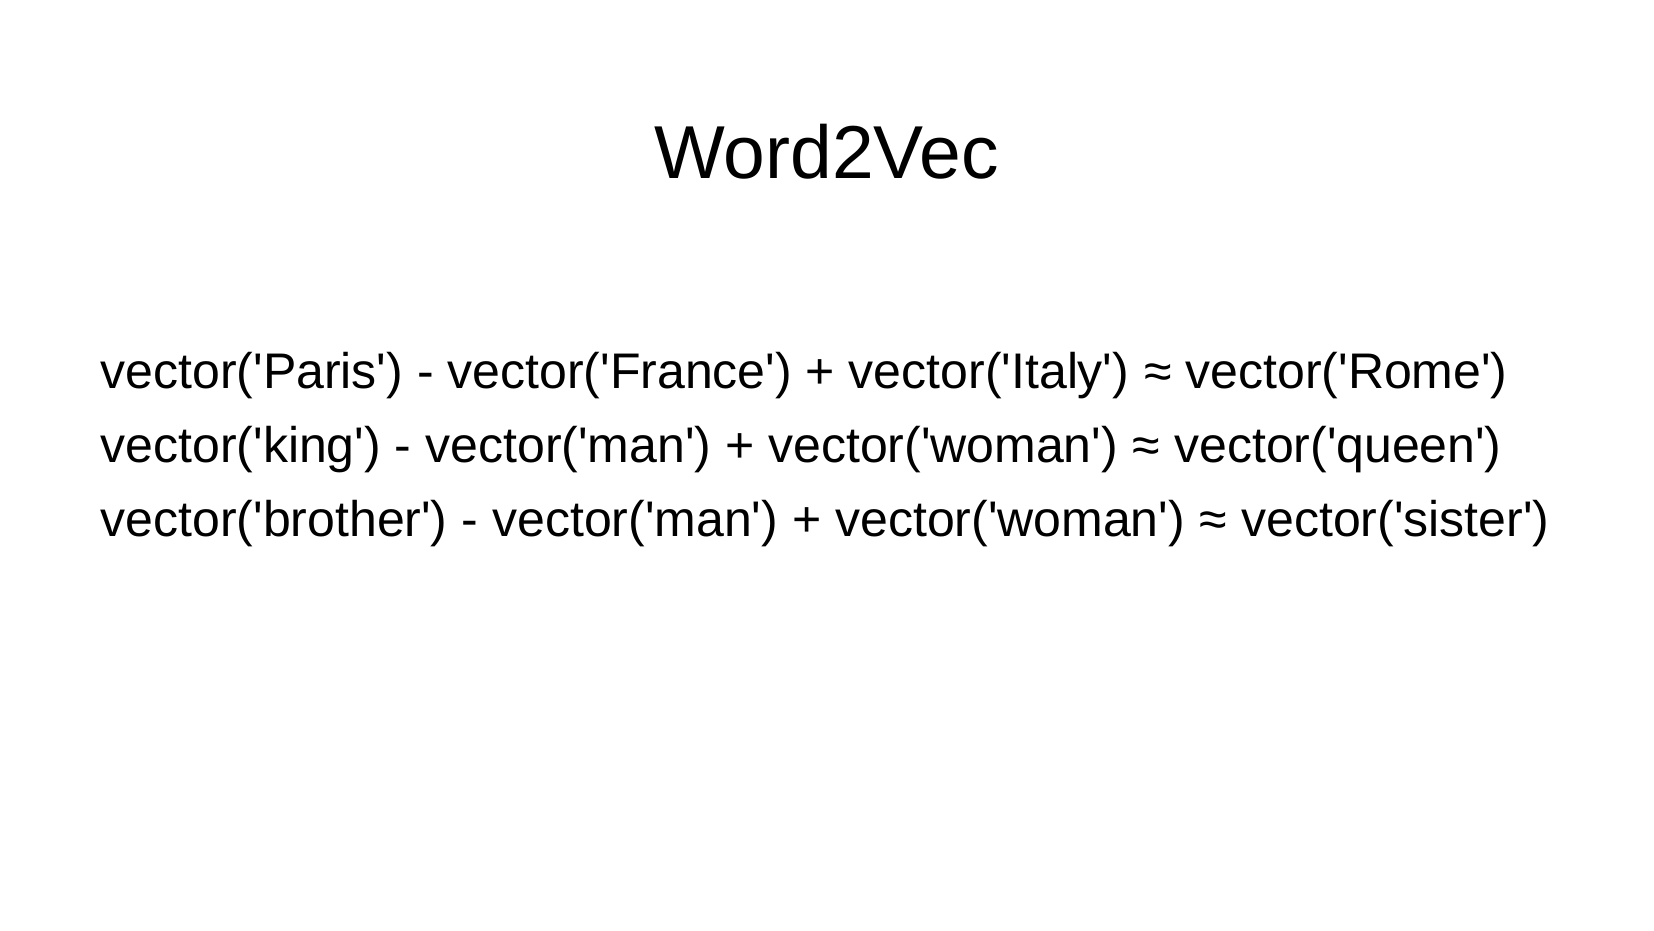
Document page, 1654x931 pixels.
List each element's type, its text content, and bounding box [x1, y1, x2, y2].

list vector('Paris') - vector('France') + vector('Italy') ≈ vector('Rome') vector('king') - vector('man') + vector('woman') ≈ vector('queen') vector('brother') - vector('man') + vector('woman') ≈ vector('sister') [30, 270, 1606, 856]
title Word2Vec [82, 49, 1571, 257]
